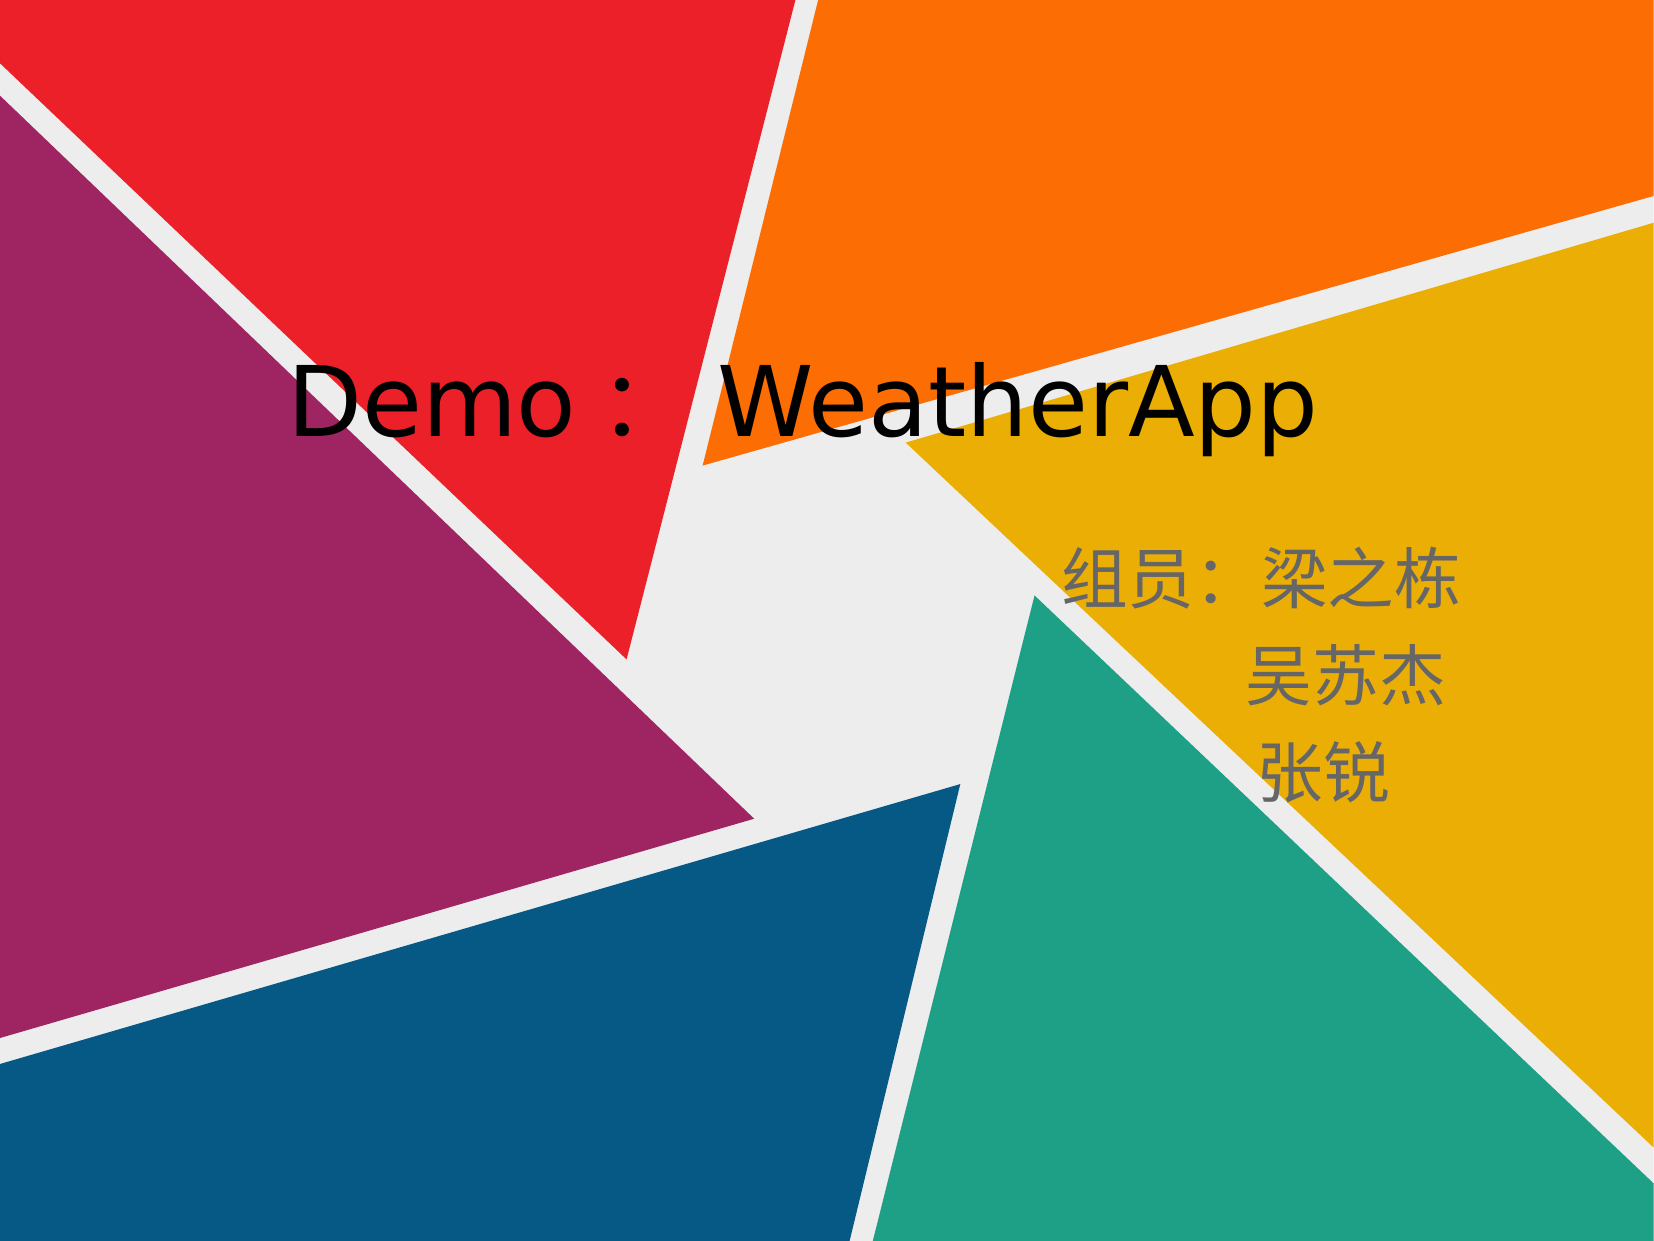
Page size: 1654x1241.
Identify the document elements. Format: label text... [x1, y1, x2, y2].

subtitle 组员：梁之栋 吴苏杰 张锐 [1051, 468, 1472, 875]
title Demo：WeatherApp [106, 283, 1501, 511]
